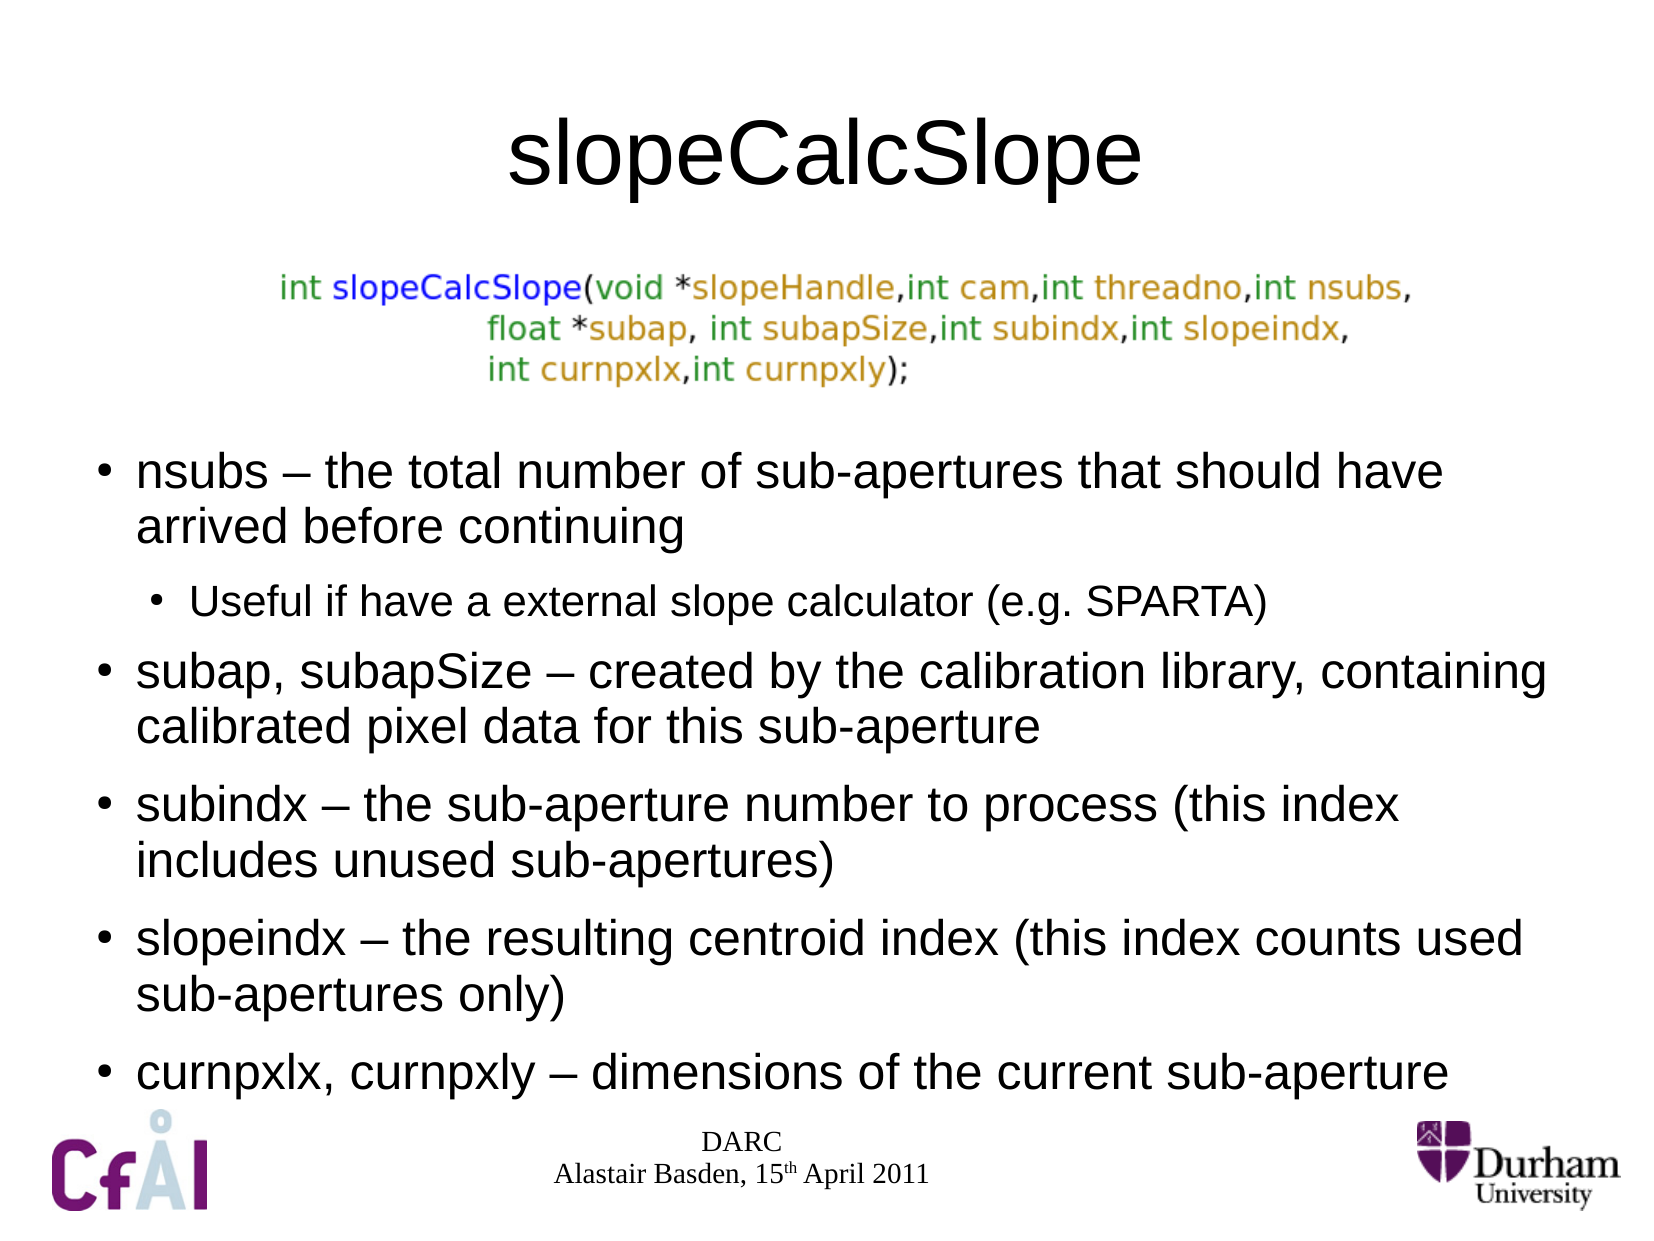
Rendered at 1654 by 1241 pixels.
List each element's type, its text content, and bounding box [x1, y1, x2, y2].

list nsubs – the total number of sub-apertures that should have arrived before continuing Useful if have a external slope calculator (e.g. SPARTA) subap, subapSize – created by the calibration library, containing calibrated pixel data for this sub-aperture subindx – the sub-aperture number to process (this index includes unused sub-apertures) slopeindx – the resulting centroid index (this index counts used sub-apertures only) curnpxlx, curnpxly – dimensions of the current sub-aperture [82, 442, 1571, 1109]
picture [273, 265, 1418, 401]
picture [52, 1109, 207, 1211]
picture [1417, 1121, 1621, 1211]
title slopeCalcSlope [82, 56, 1571, 250]
